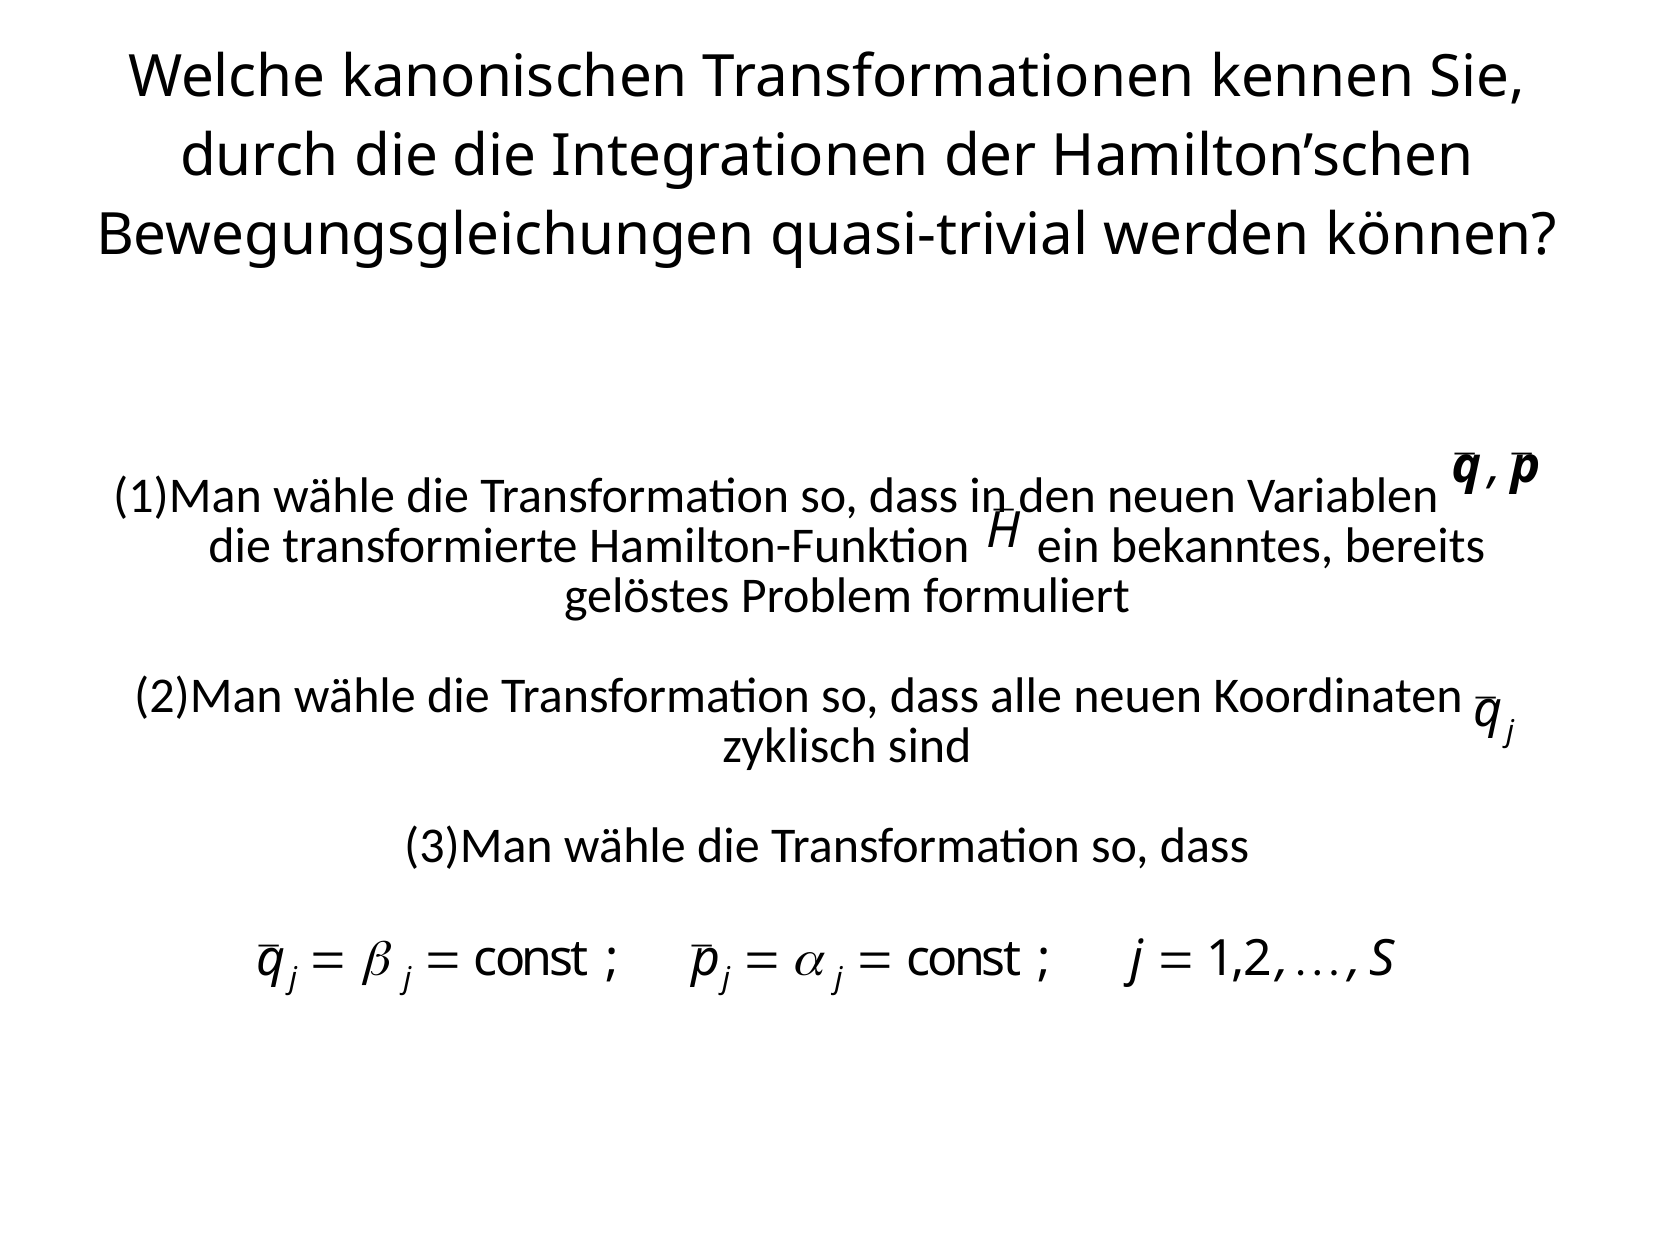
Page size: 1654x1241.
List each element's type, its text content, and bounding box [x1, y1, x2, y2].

chart [980, 500, 1028, 562]
subtitle Man wähle die Transformation so, dass in den neuen Variablen die transformierte Hamilton-Funktion ein bekanntes, bereits gelöstes Problem formuliert Man wähle die Transformation so, dass alle neuen Koordinaten zyklisch sind Man wähle die Transformation so, dass [82, 290, 1571, 1010]
chart [1467, 680, 1521, 749]
chart [1445, 436, 1543, 498]
chart [250, 928, 1404, 998]
title Welche kanonischen Transformationen kennen Sie, durch die die Integrationen der Hamilton’schen Bewegungsgleichungen quasi-trivial werden können? [82, 13, 1571, 290]
